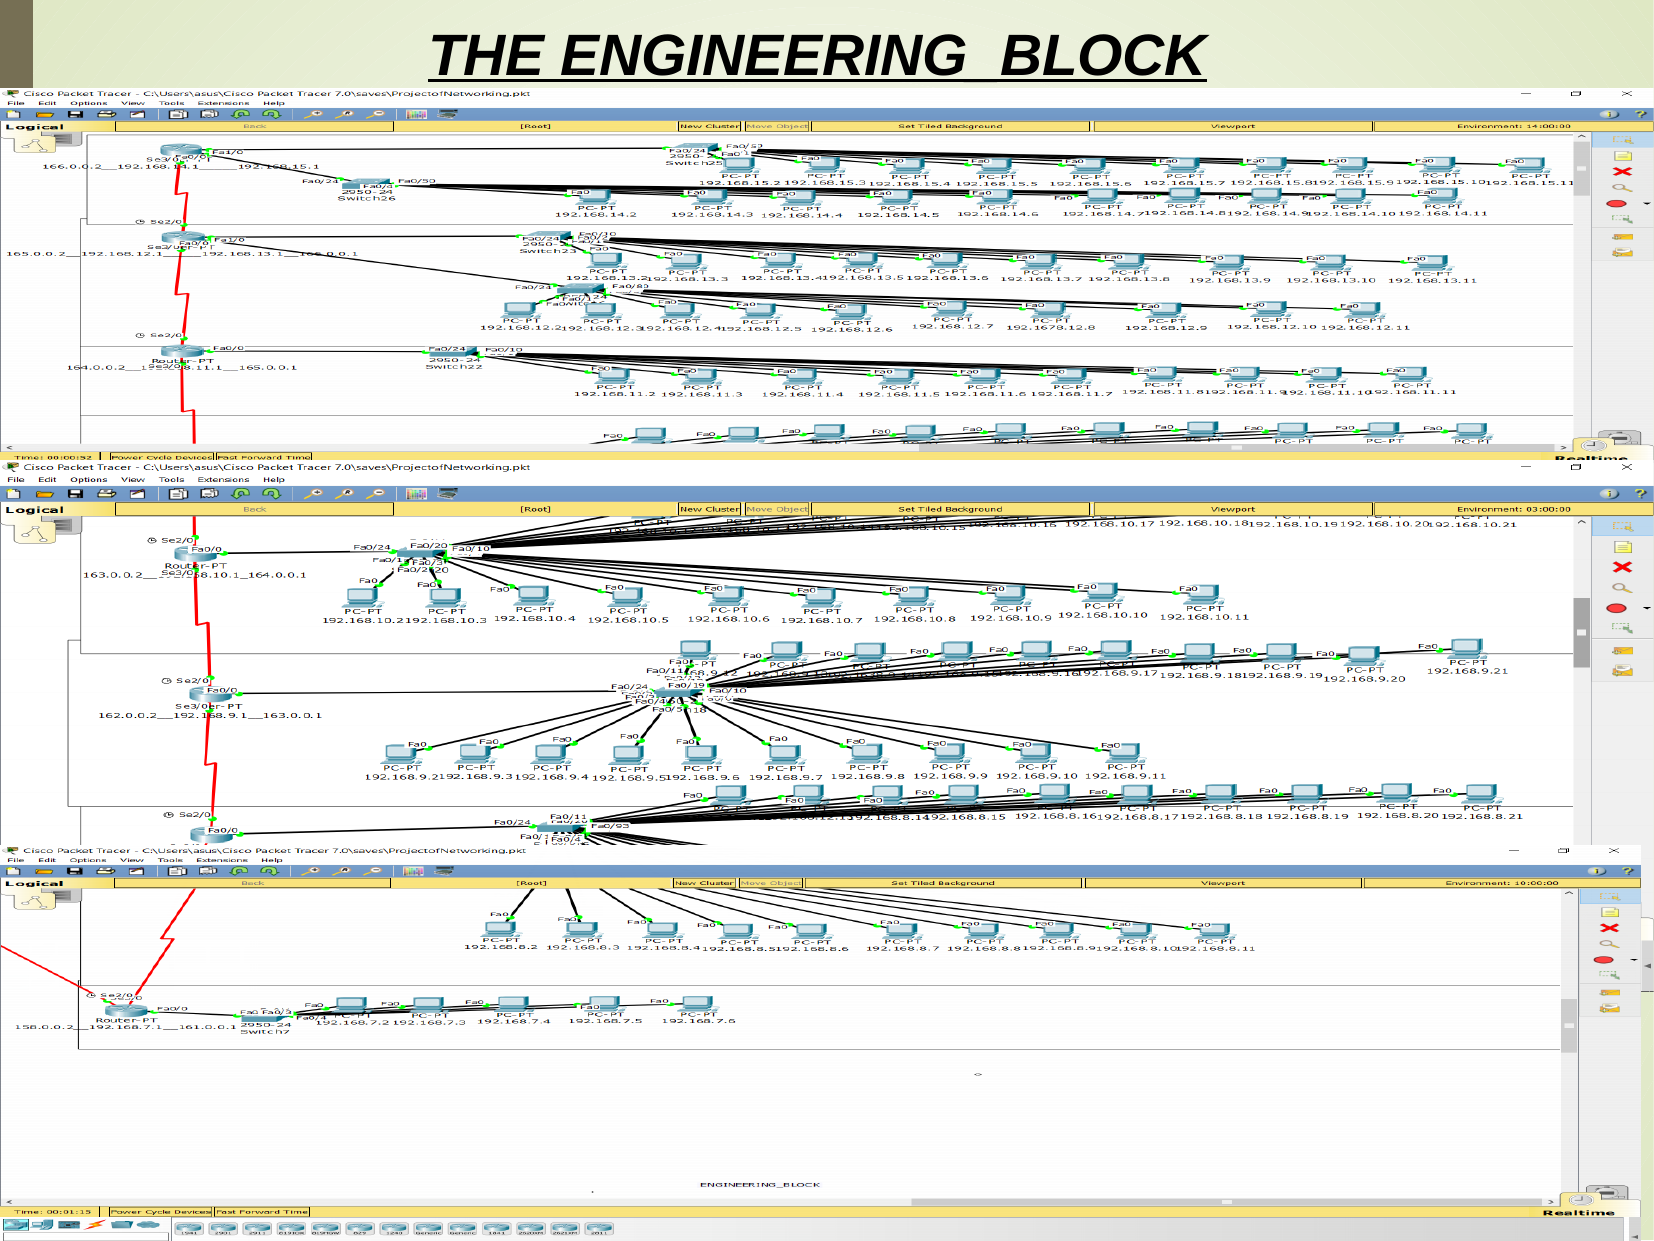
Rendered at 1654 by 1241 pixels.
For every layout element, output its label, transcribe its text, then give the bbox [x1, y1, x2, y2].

text_box THE ENGINEERING_BLOCK [413, 15, 1223, 88]
picture [0, 88, 1654, 1241]
